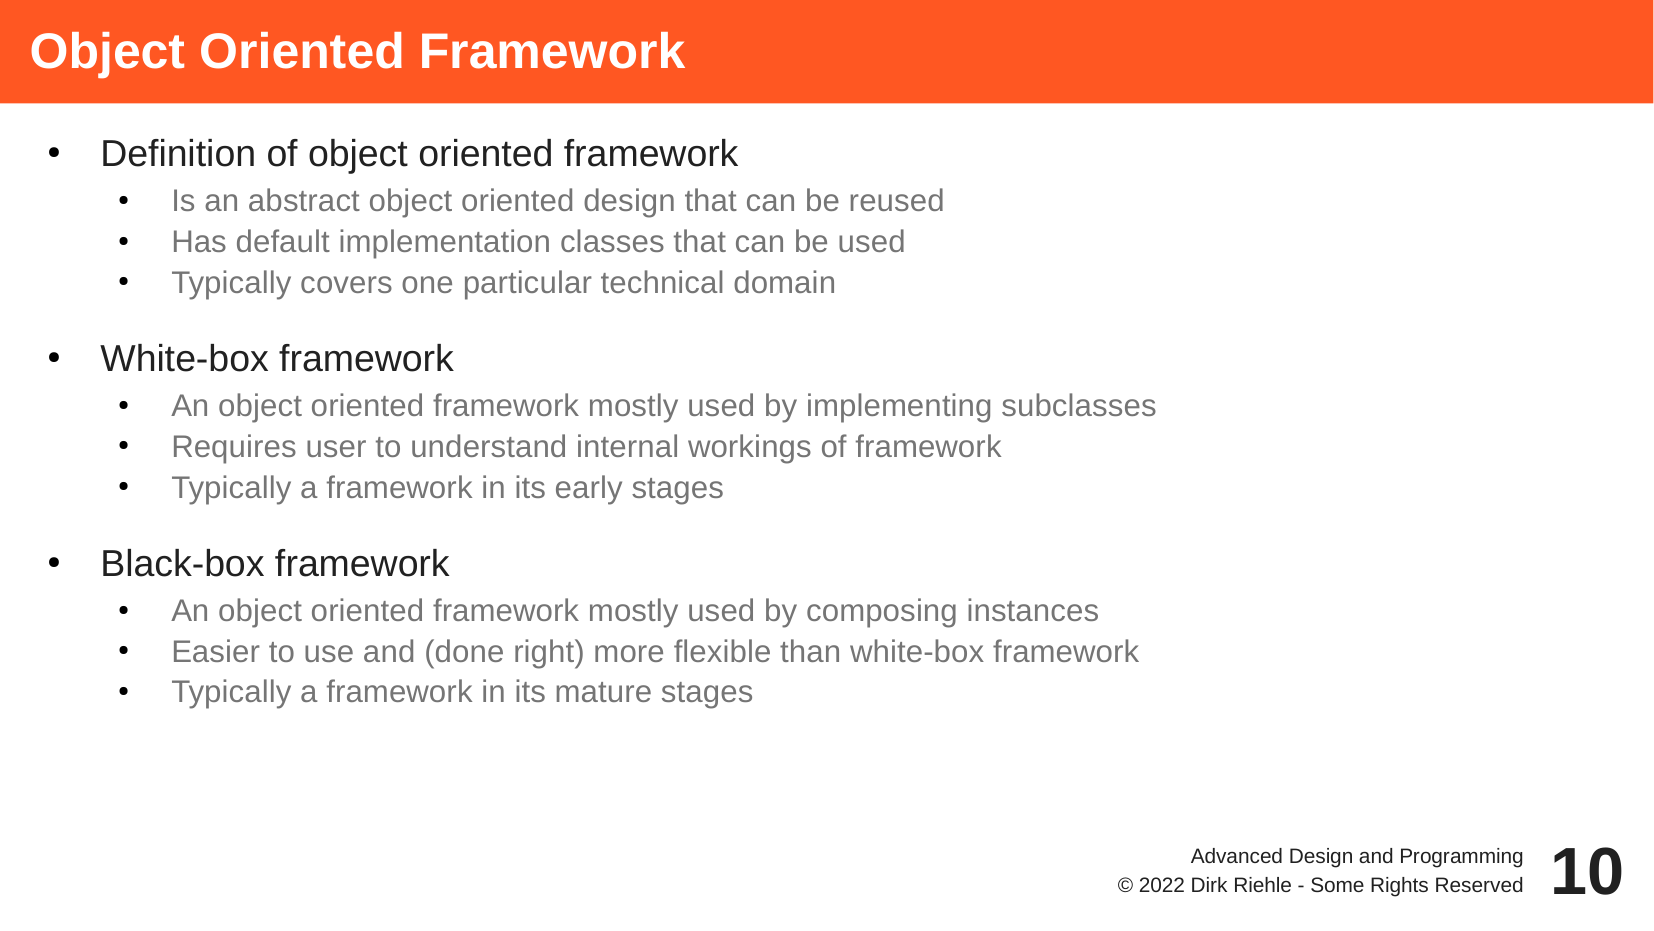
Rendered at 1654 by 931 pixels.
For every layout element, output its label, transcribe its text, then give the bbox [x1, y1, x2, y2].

list Definition of object oriented framework Is an abstract object oriented design that can be reused Has default implementation classes that can be used Typically covers one particular technical domain White-box framework An object oriented framework mostly used by implementing subclasses Requires user to understand internal workings of framework Typically a framework in its early stages Black-box framework An object oriented framework mostly used by composing instances Easier to use and (done right) more flexible than white-box framework Typically a framework in its mature stages [29, 132, 1625, 813]
title Object Oriented Framework [0, 0, 1654, 104]
